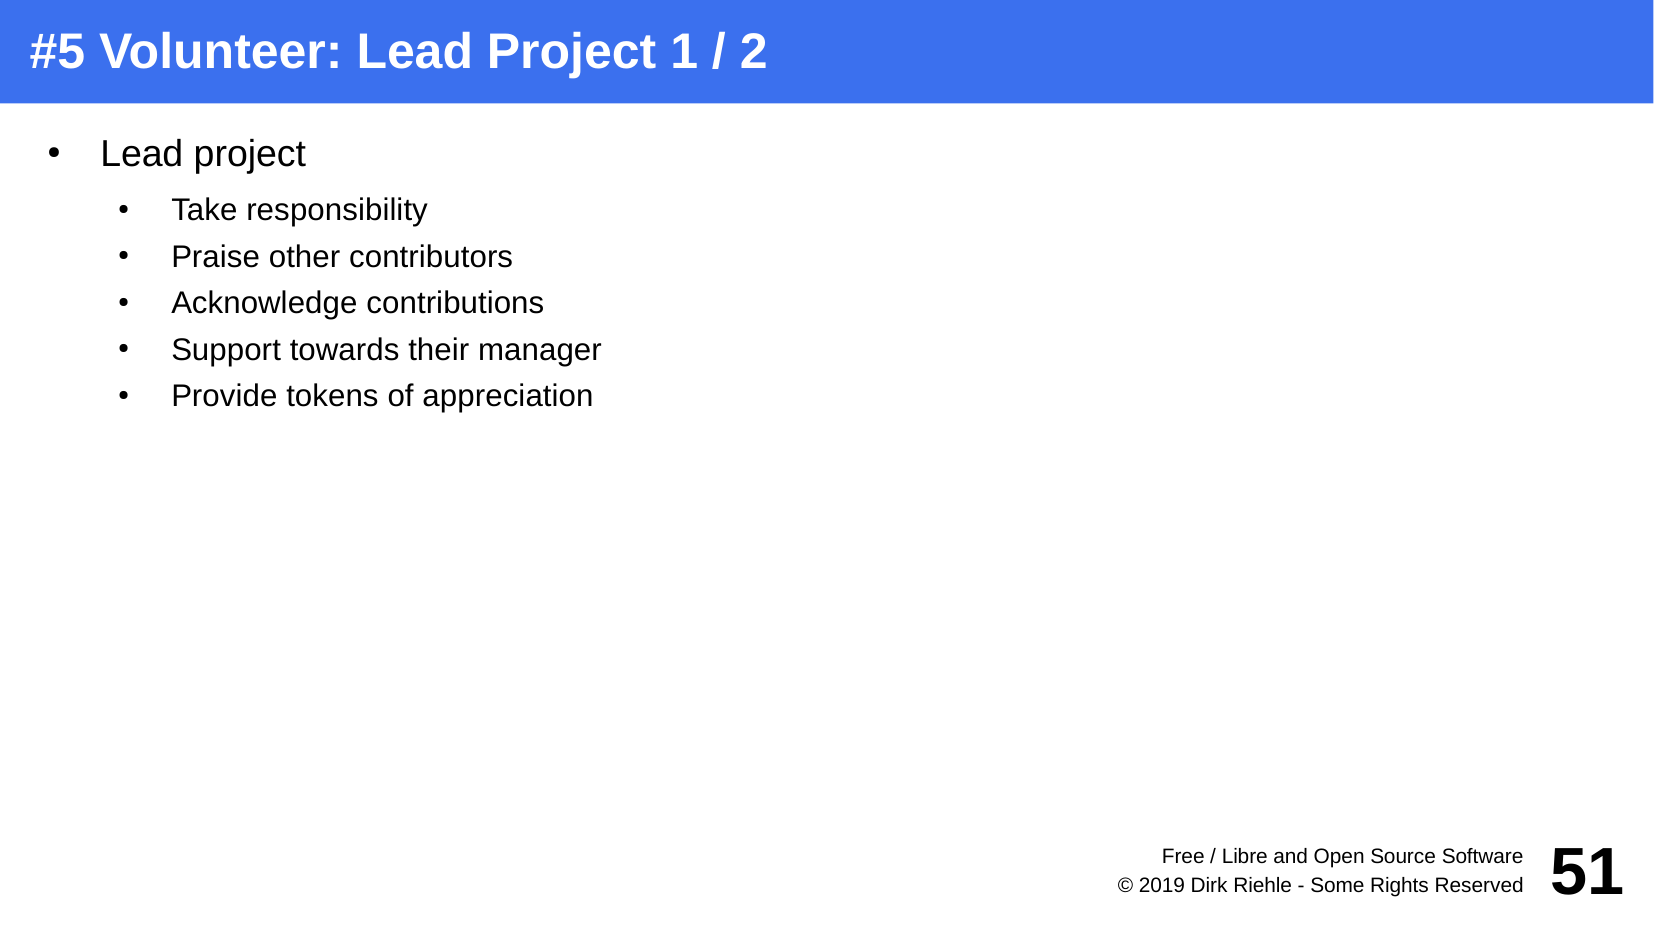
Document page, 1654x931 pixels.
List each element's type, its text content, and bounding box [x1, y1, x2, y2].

title #5 Volunteer: Lead Project 1 / 2 [0, 0, 1654, 104]
list Lead project Take responsibility Praise other contributors Acknowledge contributions Support towards their manager Provide tokens of appreciation [29, 132, 1625, 813]
